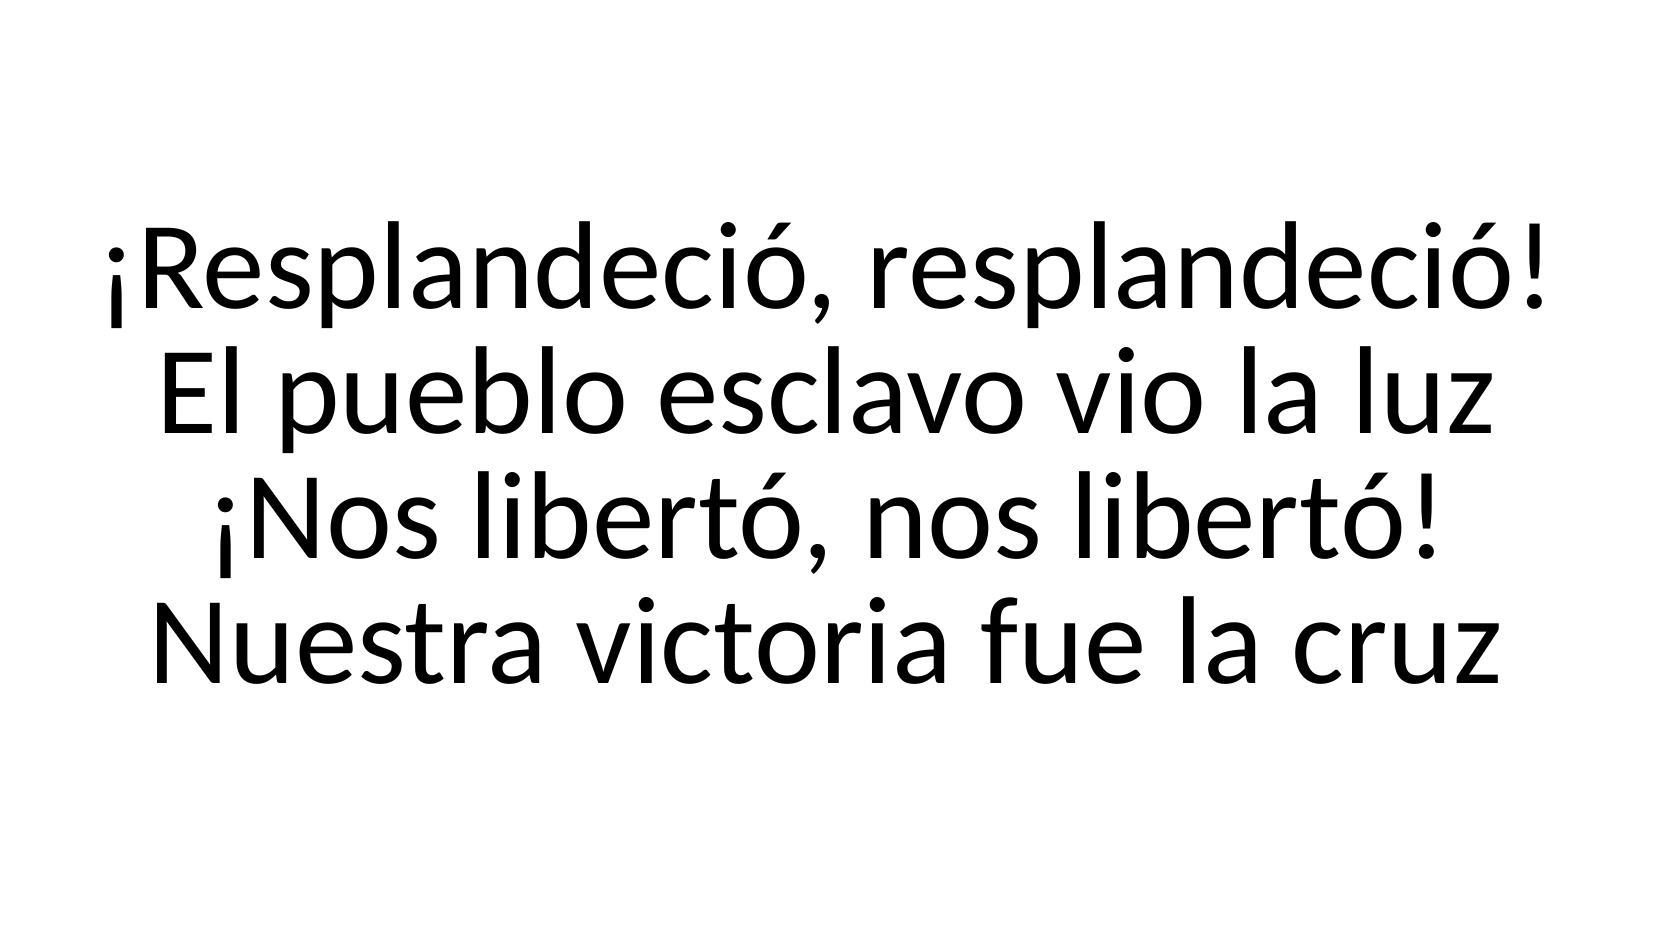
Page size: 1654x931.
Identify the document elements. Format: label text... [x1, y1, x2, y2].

title ¡Resplandeció, resplandeció! El pueblo esclavo vio la luz ¡Nos libertó, nos libertó! Nuestra victoria fue la cruz [0, 0, 1654, 931]
